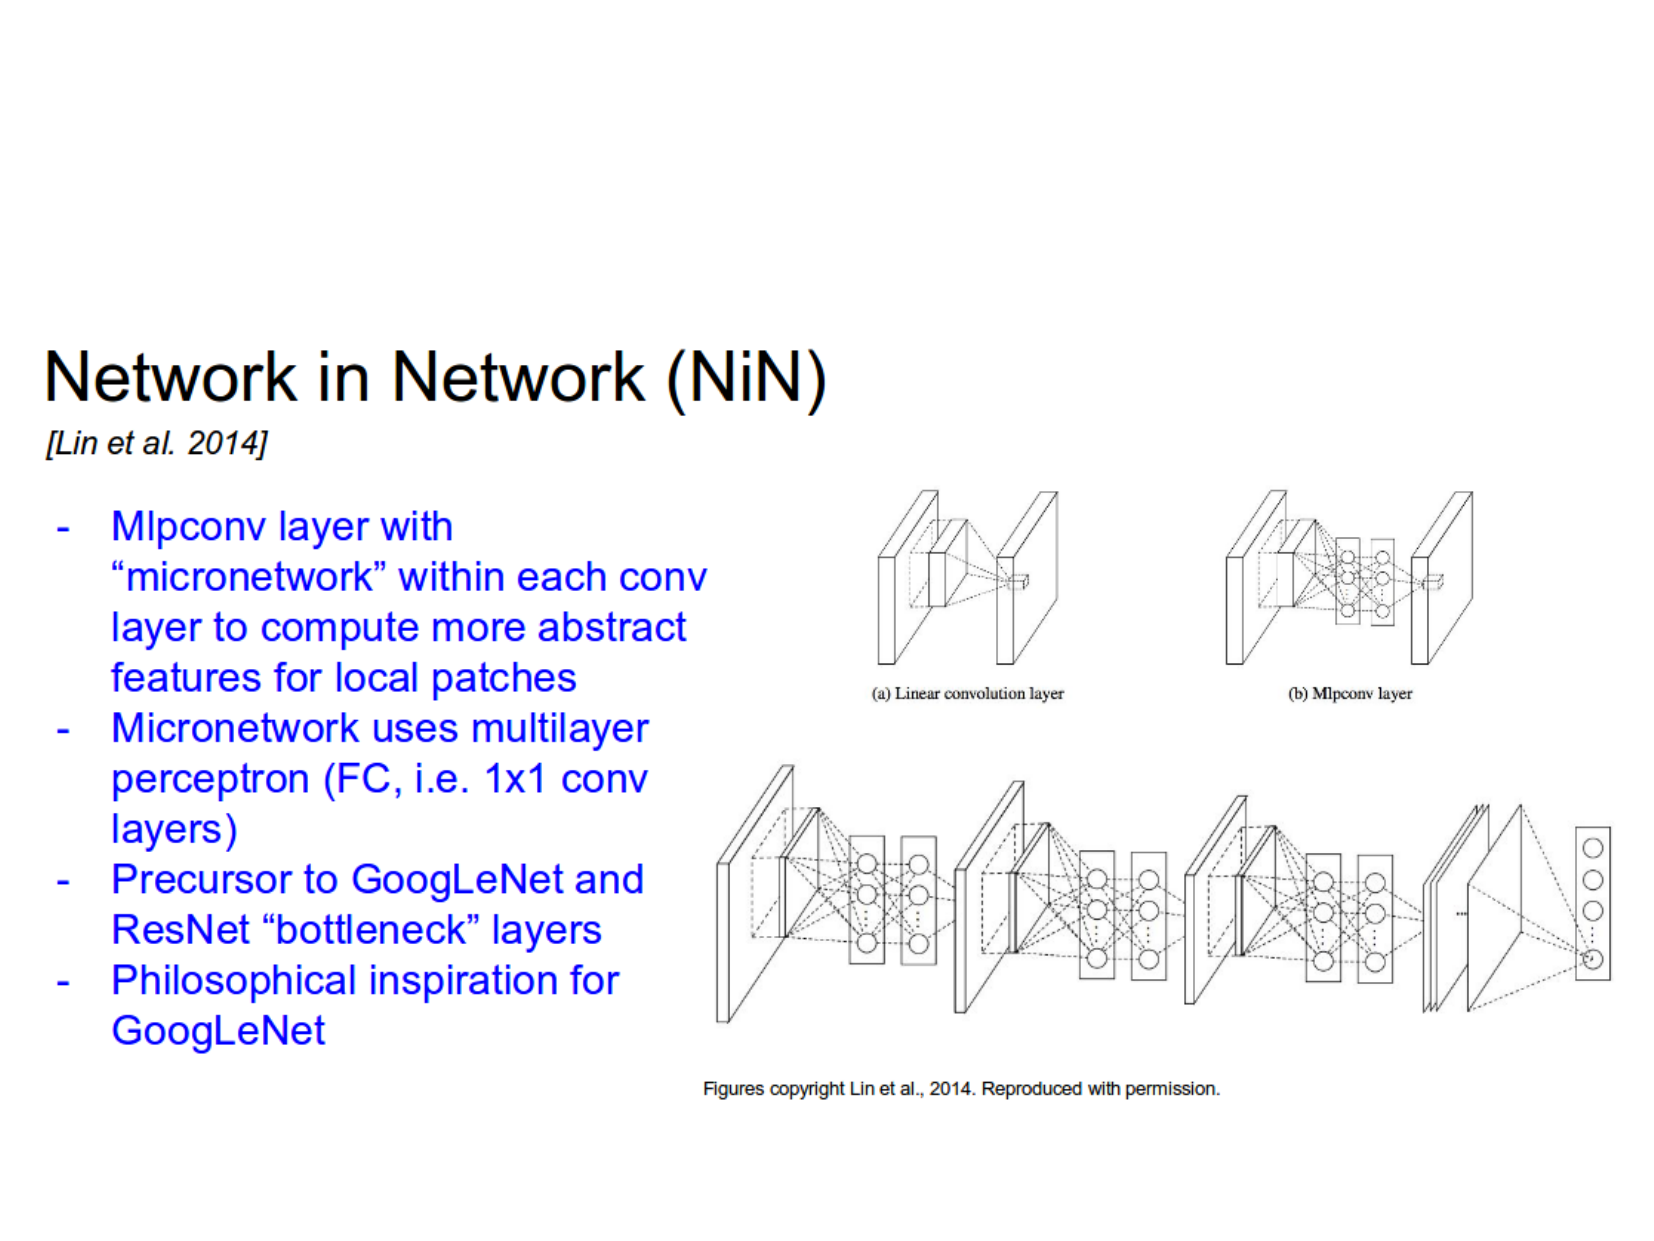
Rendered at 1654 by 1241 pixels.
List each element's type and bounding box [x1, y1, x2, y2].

picture [0, 318, 1654, 1119]
